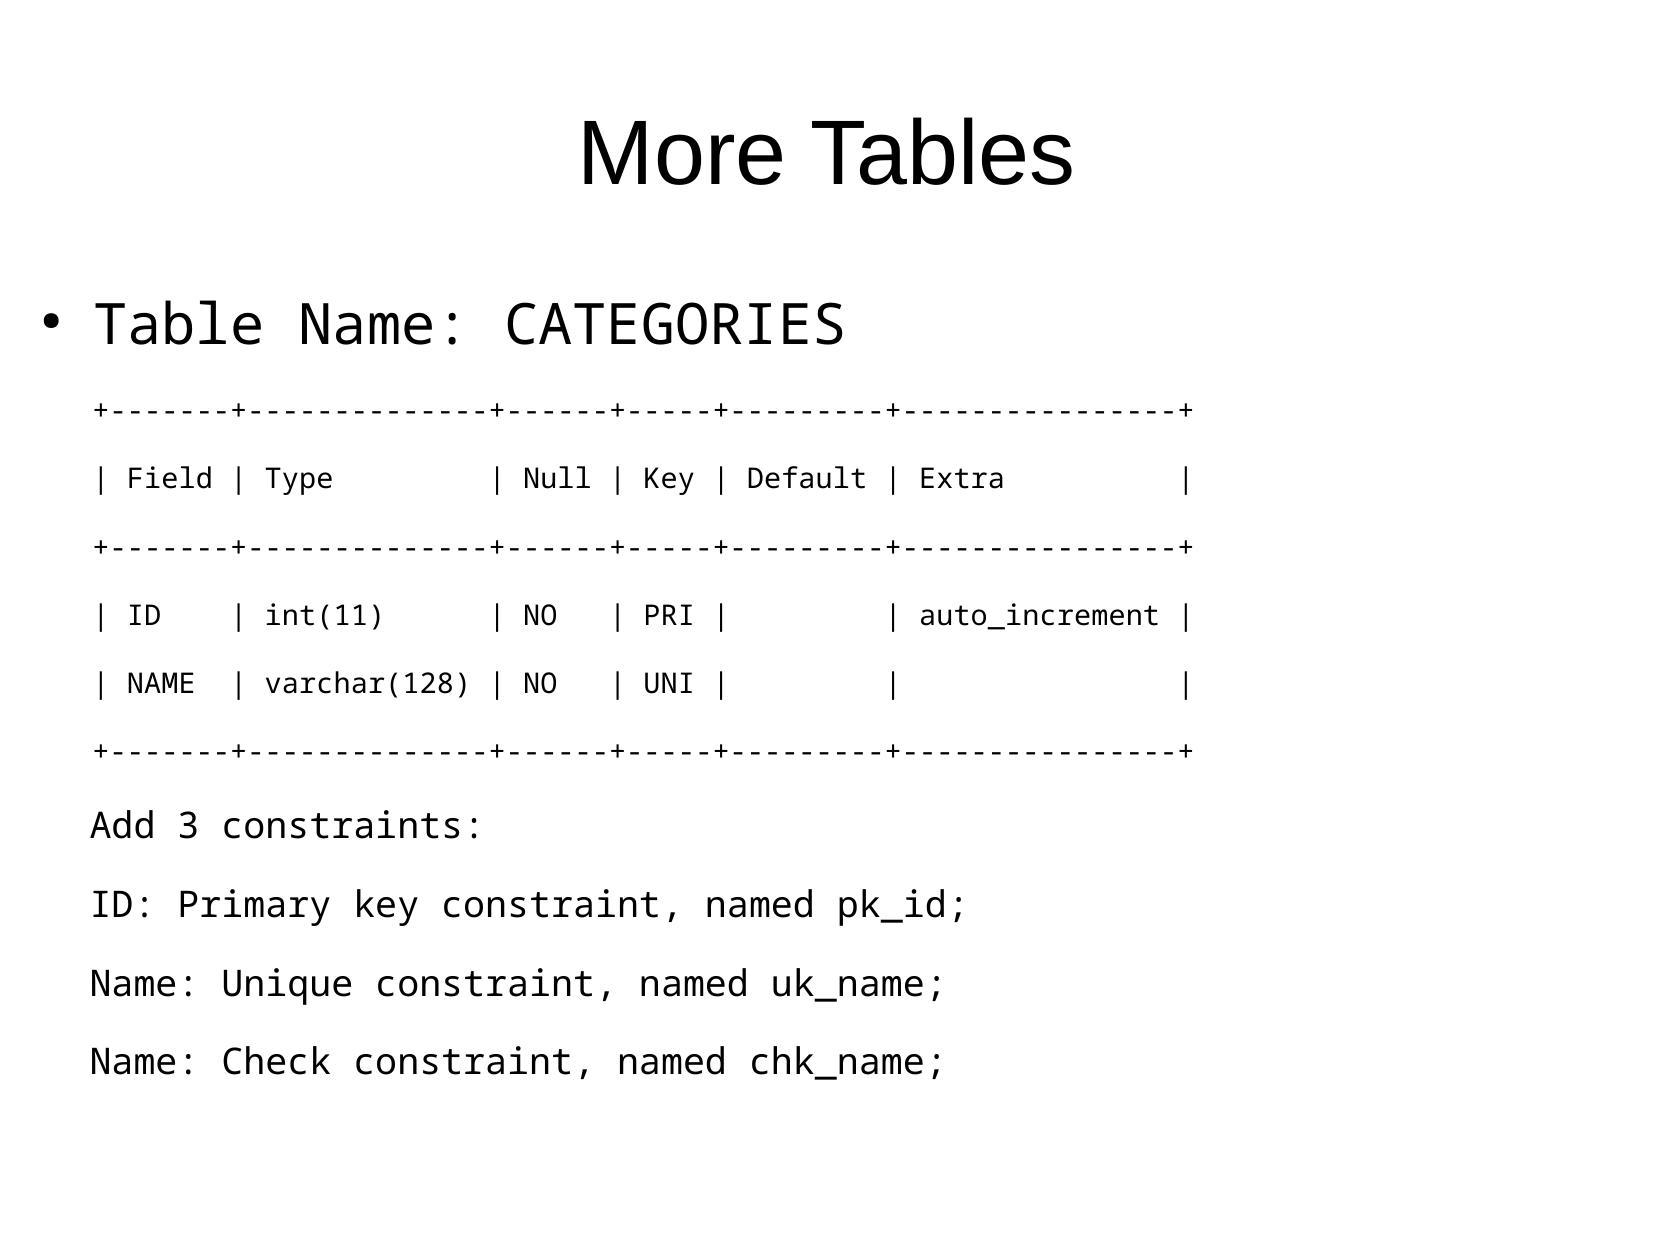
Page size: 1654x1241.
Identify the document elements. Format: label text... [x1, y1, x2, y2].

list Table Name: CATEGORIES +-------+--------------+------+-----+---------+----------------+ | Field | Type | Null | Key | Default | Extra | +-------+--------------+------+-----+---------+----------------+ | ID | int(11) | NO | PRI | | auto_increment | | NAME | varchar(128) | NO | UNI | | | +-------+--------------+------+-----+---------+----------------+ Add 3 constraints: ID: Primary key constraint, named pk_id; Name: Unique constraint, named uk_name; Name: Check constraint, named chk_name; [23, 283, 1512, 1170]
title More Tables [82, 49, 1571, 257]
